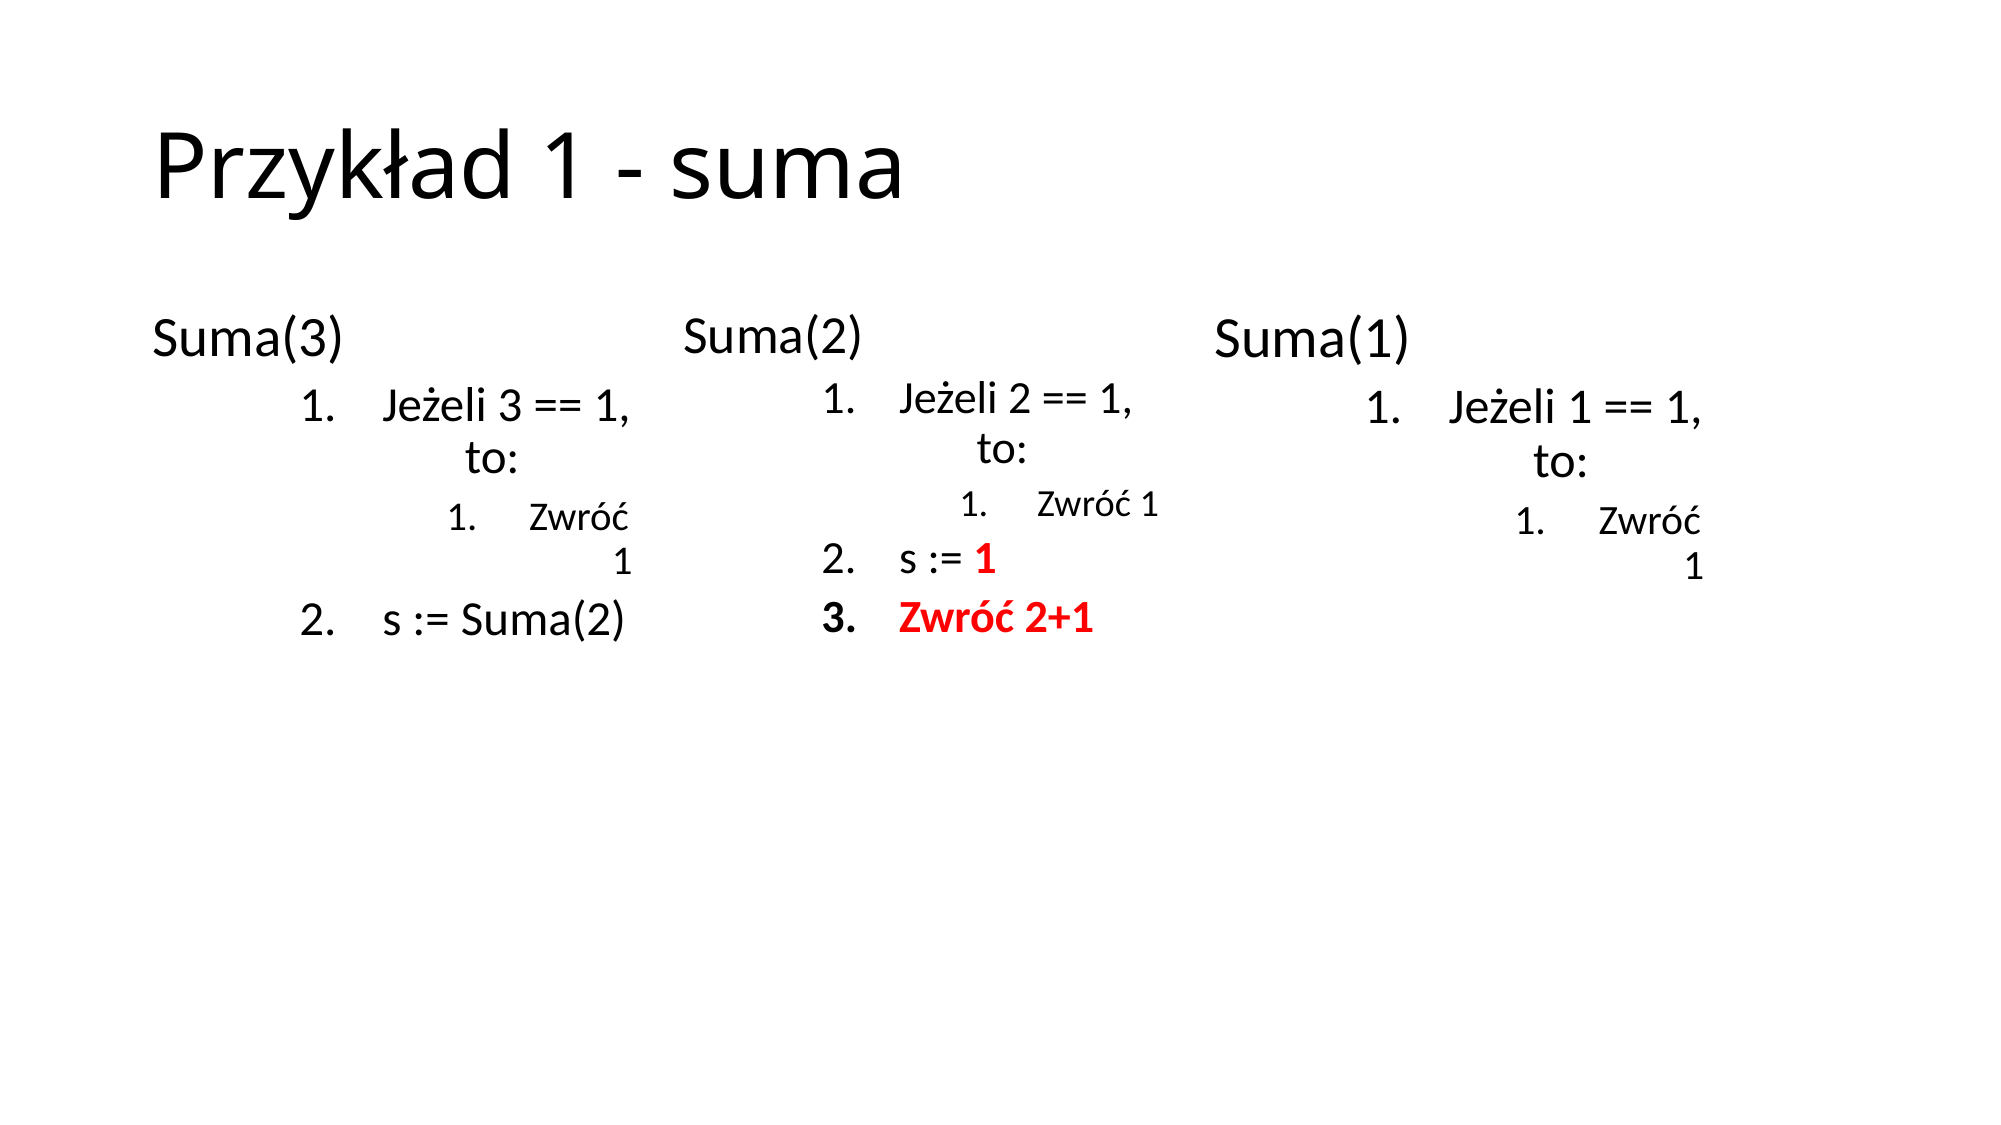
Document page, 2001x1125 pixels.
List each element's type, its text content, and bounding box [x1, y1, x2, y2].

list Suma(3) Jeżeli 3 == 1, to: Zwróć 1 s := Suma(2) [137, 299, 668, 656]
text_box Suma(1) Jeżeli 1 == 1, to: Zwróć 1 [1199, 299, 1731, 656]
title Przykład 1 - suma [137, 59, 1863, 278]
text_box Suma(2) Jeżeli 2 == 1, to: Zwróć 1 s := 1 Zwróć 2+1 [668, 299, 1199, 656]
